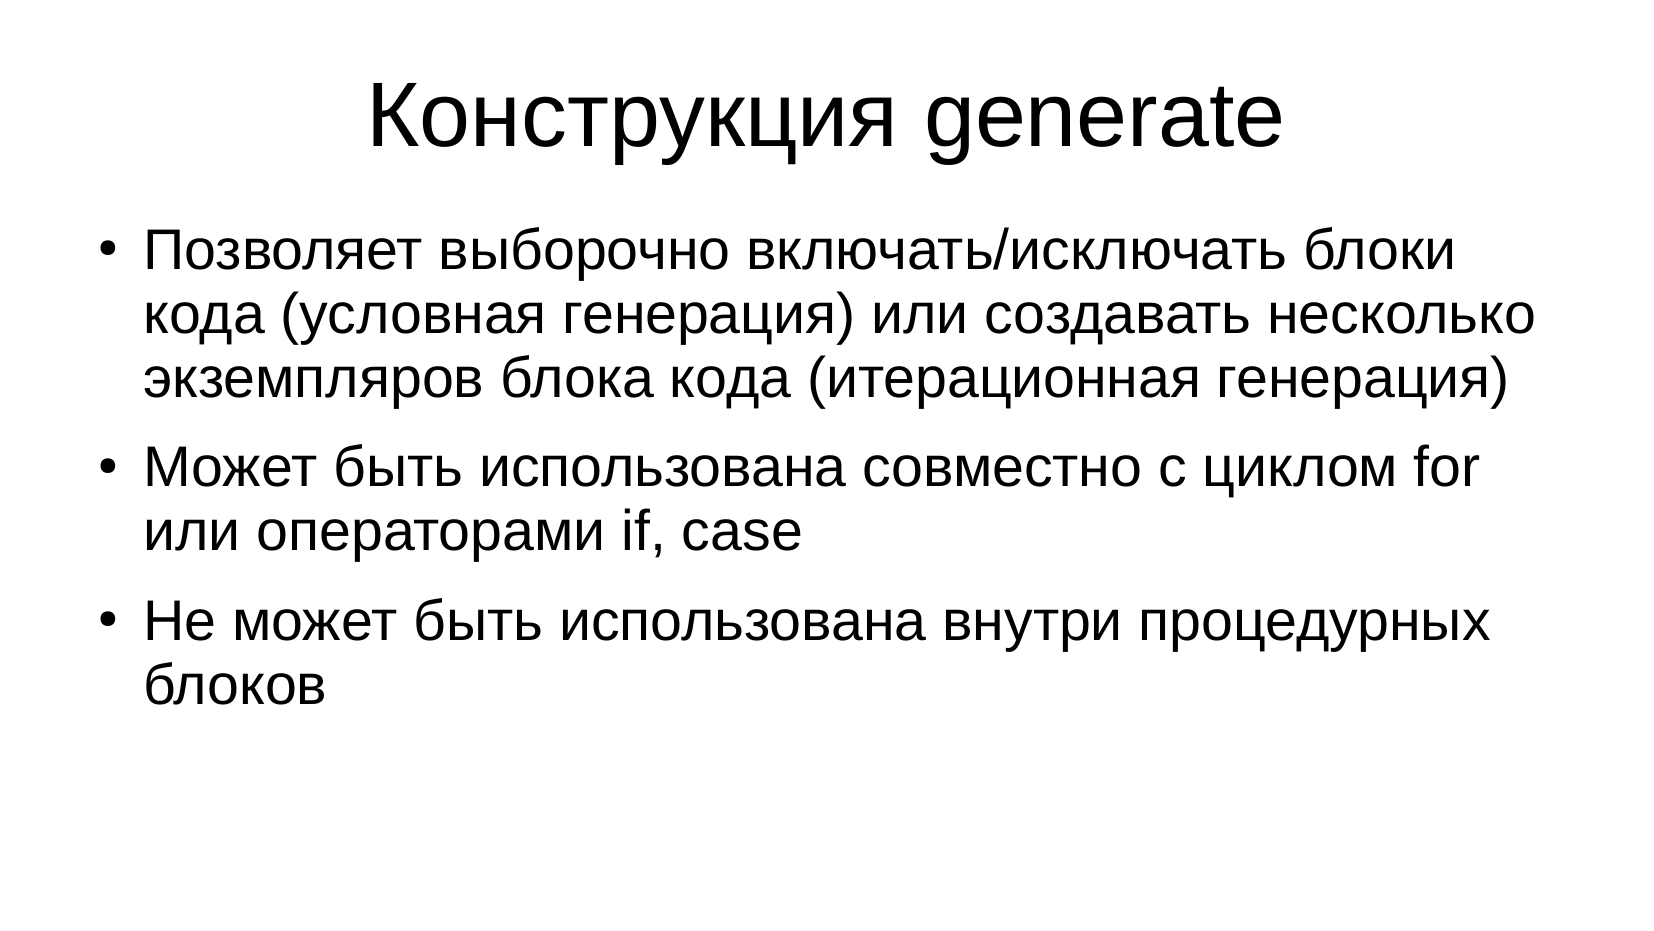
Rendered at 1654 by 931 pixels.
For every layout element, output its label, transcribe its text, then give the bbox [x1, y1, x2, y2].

title Конструкция generate [82, 37, 1571, 193]
list Позволяет выборочно включать/исключать блоки кода (условная генерация) или создавать несколько экземпляров блока кода (итерационная генерация) Может быть использована совместно с циклом for или операторами if, case Не может быть использована внутри процедурных блоков [82, 217, 1571, 758]
